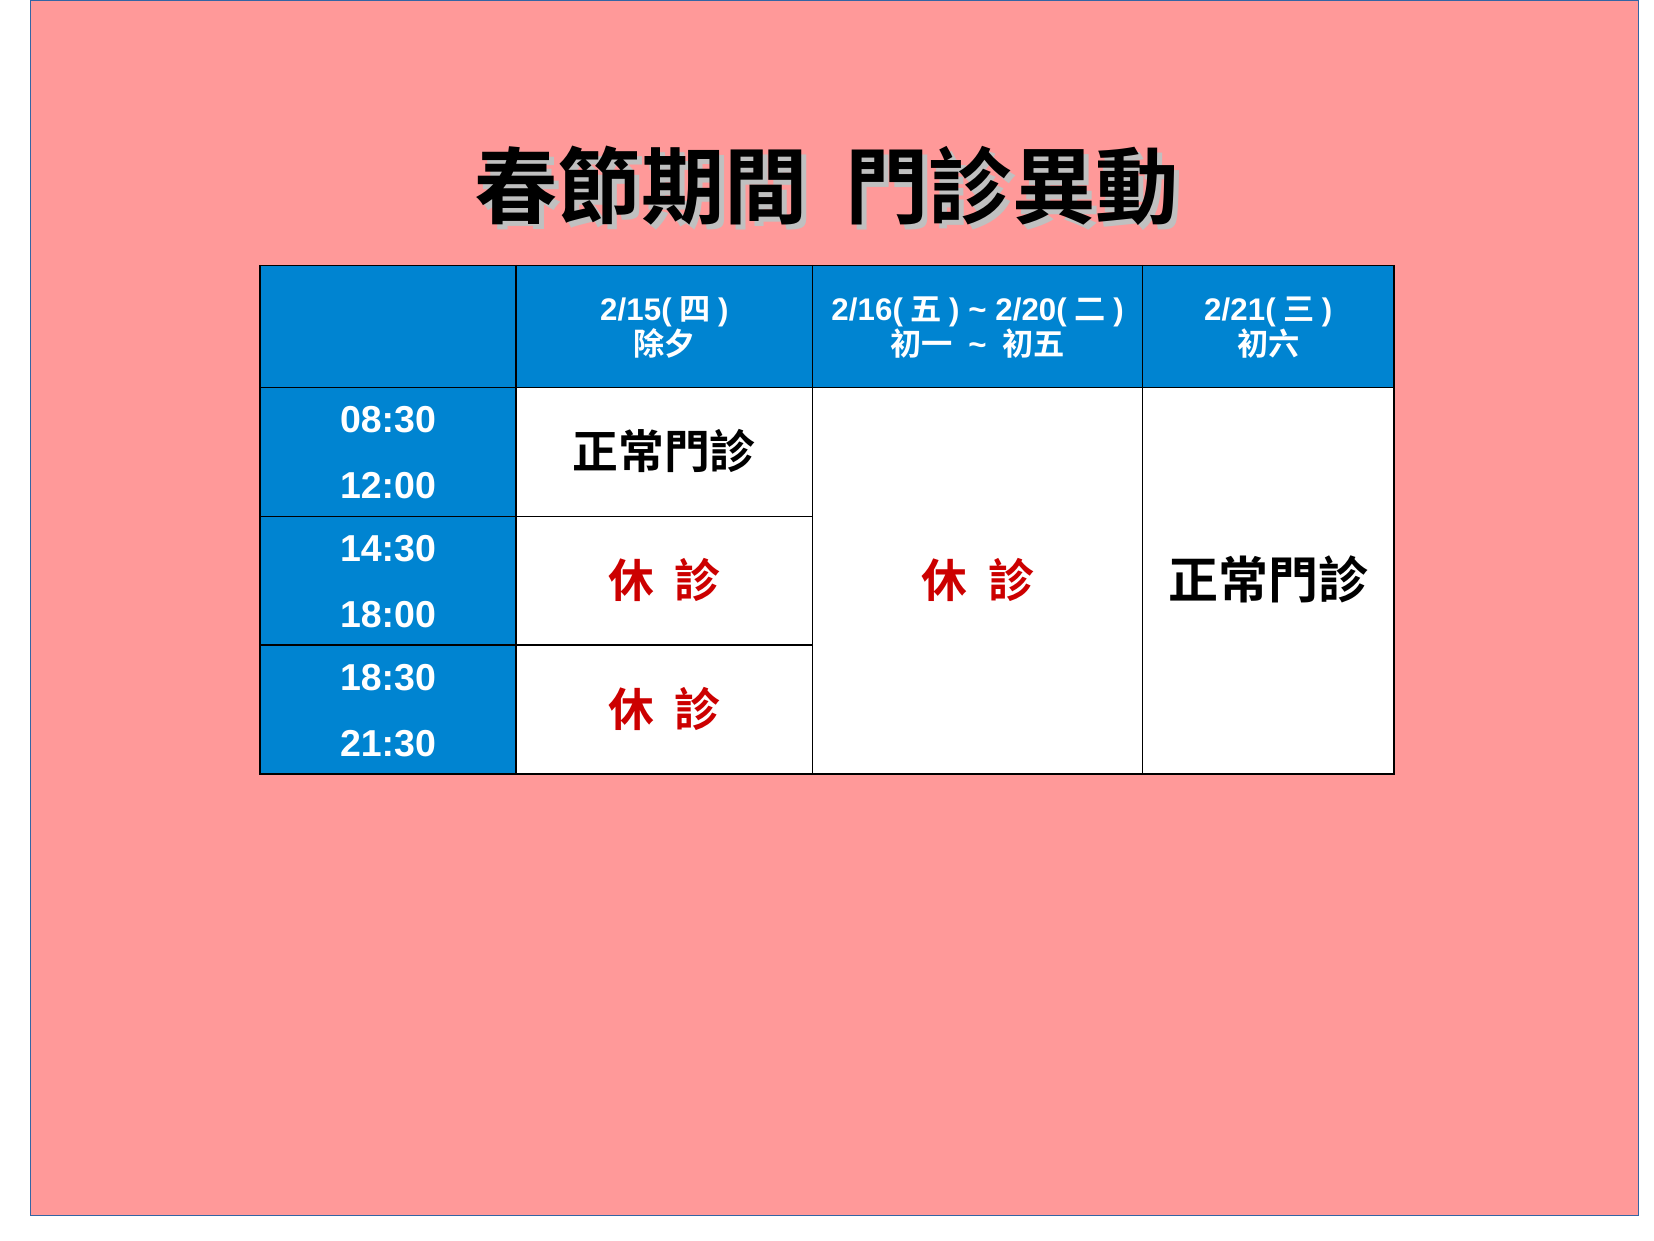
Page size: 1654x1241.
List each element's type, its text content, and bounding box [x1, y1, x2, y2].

table_cell 08:30 12:00 [261, 388, 515, 516]
table_cell 14:30 18:00 [261, 517, 515, 644]
title 春節期間 門診異動 [259, 112, 1394, 261]
table_cell 18:30 21:30 [261, 646, 515, 773]
table_cell 休 診 [517, 646, 812, 773]
table_cell 休 診 [813, 388, 1142, 773]
table_header 2/16(五) ~ 2/20(二) 初一 ~ 初五 [813, 266, 1142, 387]
table_cell 正常門診 [517, 388, 812, 516]
table_header [261, 266, 515, 387]
table_header 2/21(三) 初六 [1143, 266, 1393, 387]
table_header 2/15(四) 除夕 [517, 266, 812, 387]
text_box [30, 0, 1639, 1216]
table_cell 正常門診 [1143, 388, 1393, 773]
table_cell 休 診 [517, 517, 812, 644]
